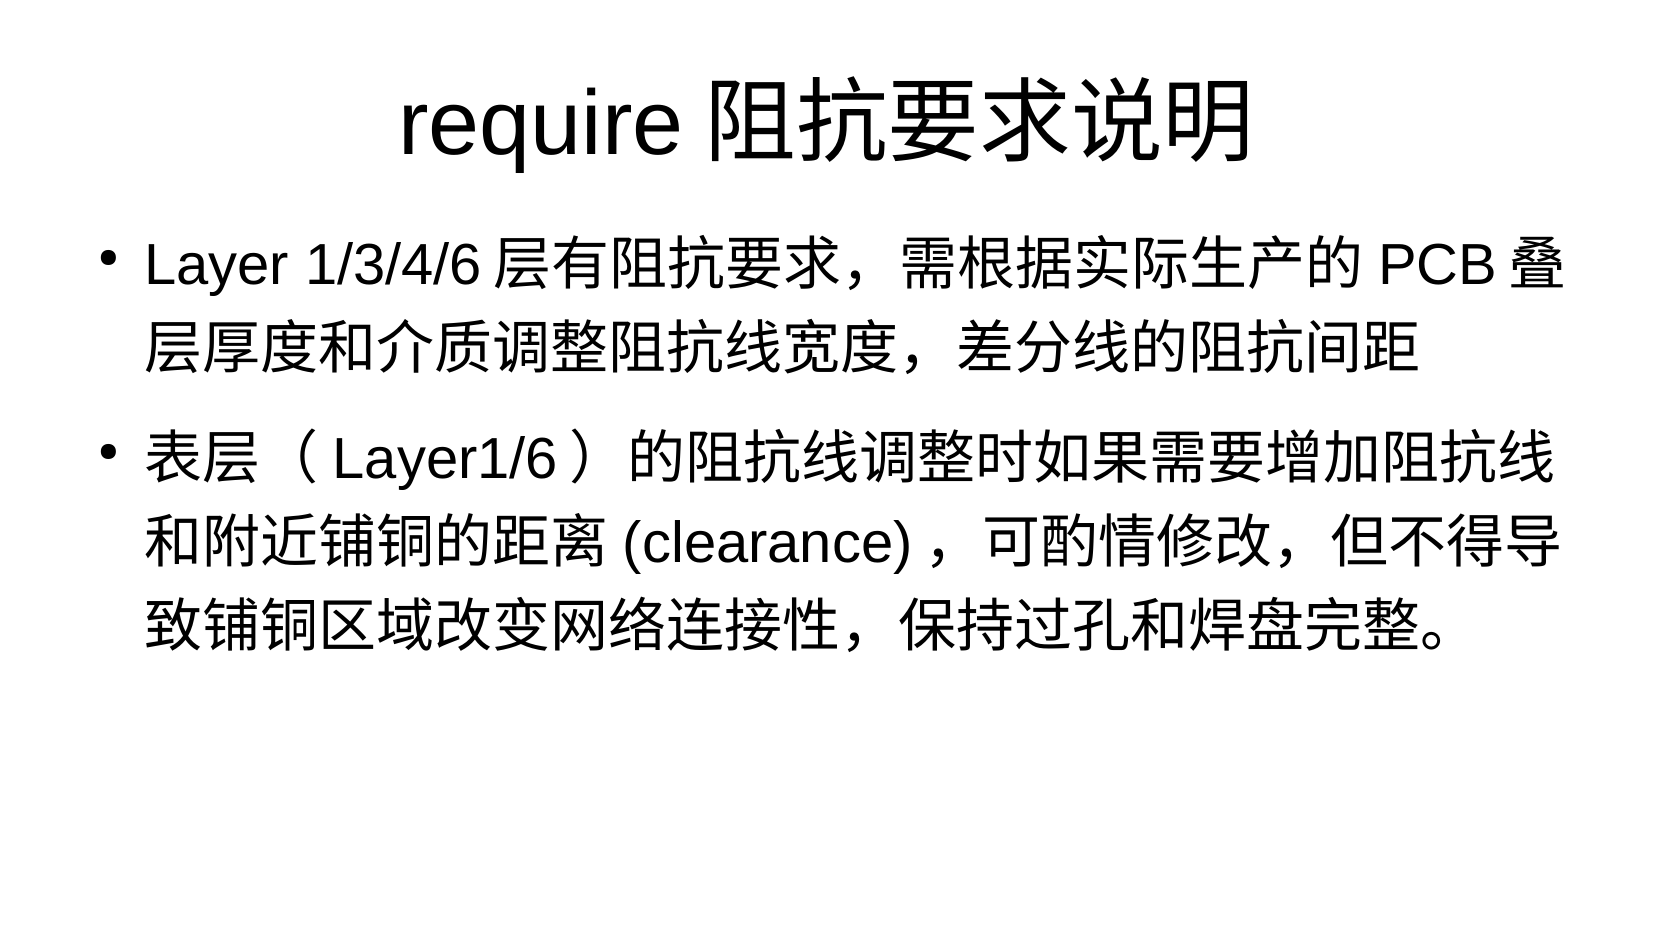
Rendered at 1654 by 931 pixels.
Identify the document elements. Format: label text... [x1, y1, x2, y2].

list Layer 1/3/4/6层有阻抗要求，需根据实际生产的PCB叠层厚度和介质调整阻抗线宽度，差分线的阻抗间距 表层（Layer1/6）的阻抗线调整时如果需要增加阻抗线和附近铺铜的距离(clearance)，可酌情修改，但不得导致铺铜区域改变网络连接性，保持过孔和焊盘完整。 [82, 217, 1571, 758]
title require阻抗要求说明 [82, 37, 1571, 193]
